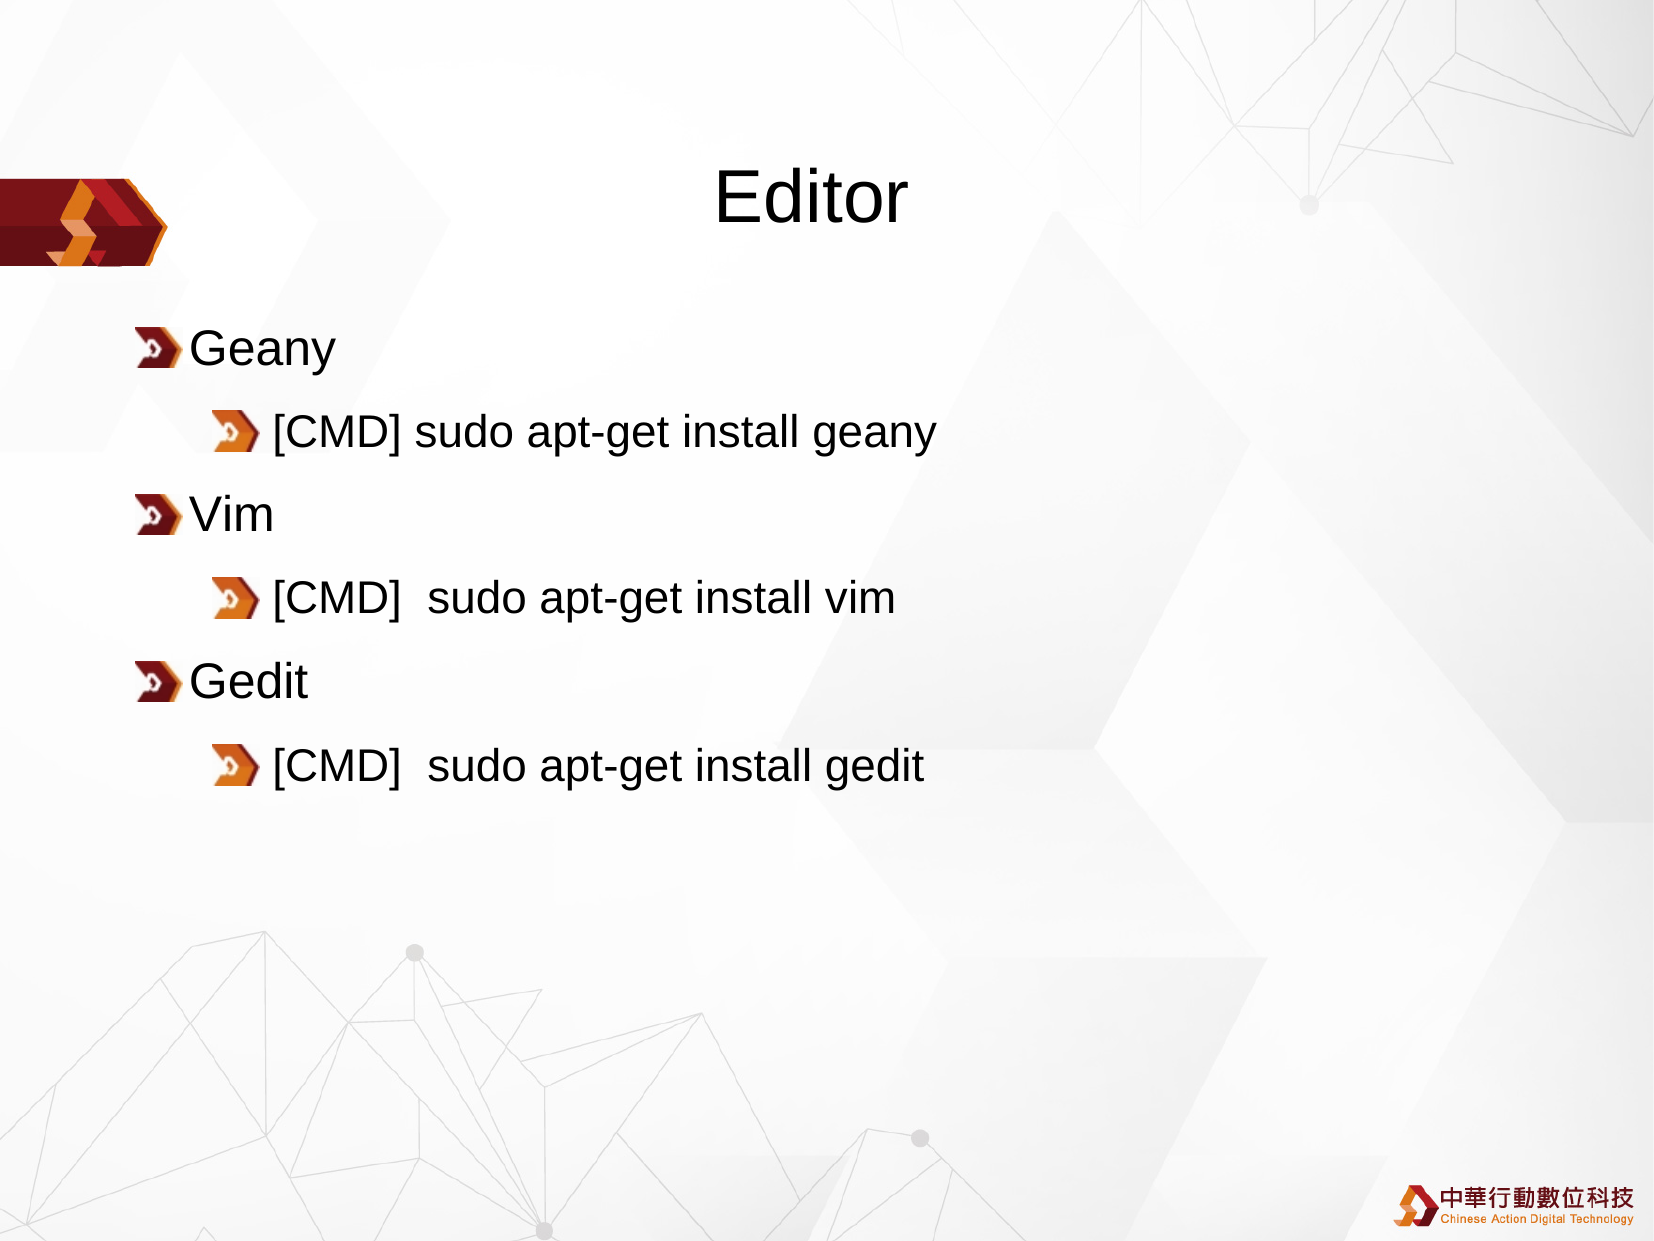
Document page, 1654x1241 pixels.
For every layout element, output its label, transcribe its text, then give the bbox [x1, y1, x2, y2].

picture [0, 0, 1654, 1241]
title Editor [118, 112, 1506, 281]
list Geany [CMD] sudo apt-get install geany Vim [CMD] sudo apt-get install vim Gedit [CMD] sudo apt-get install gedit [118, 319, 1571, 1040]
